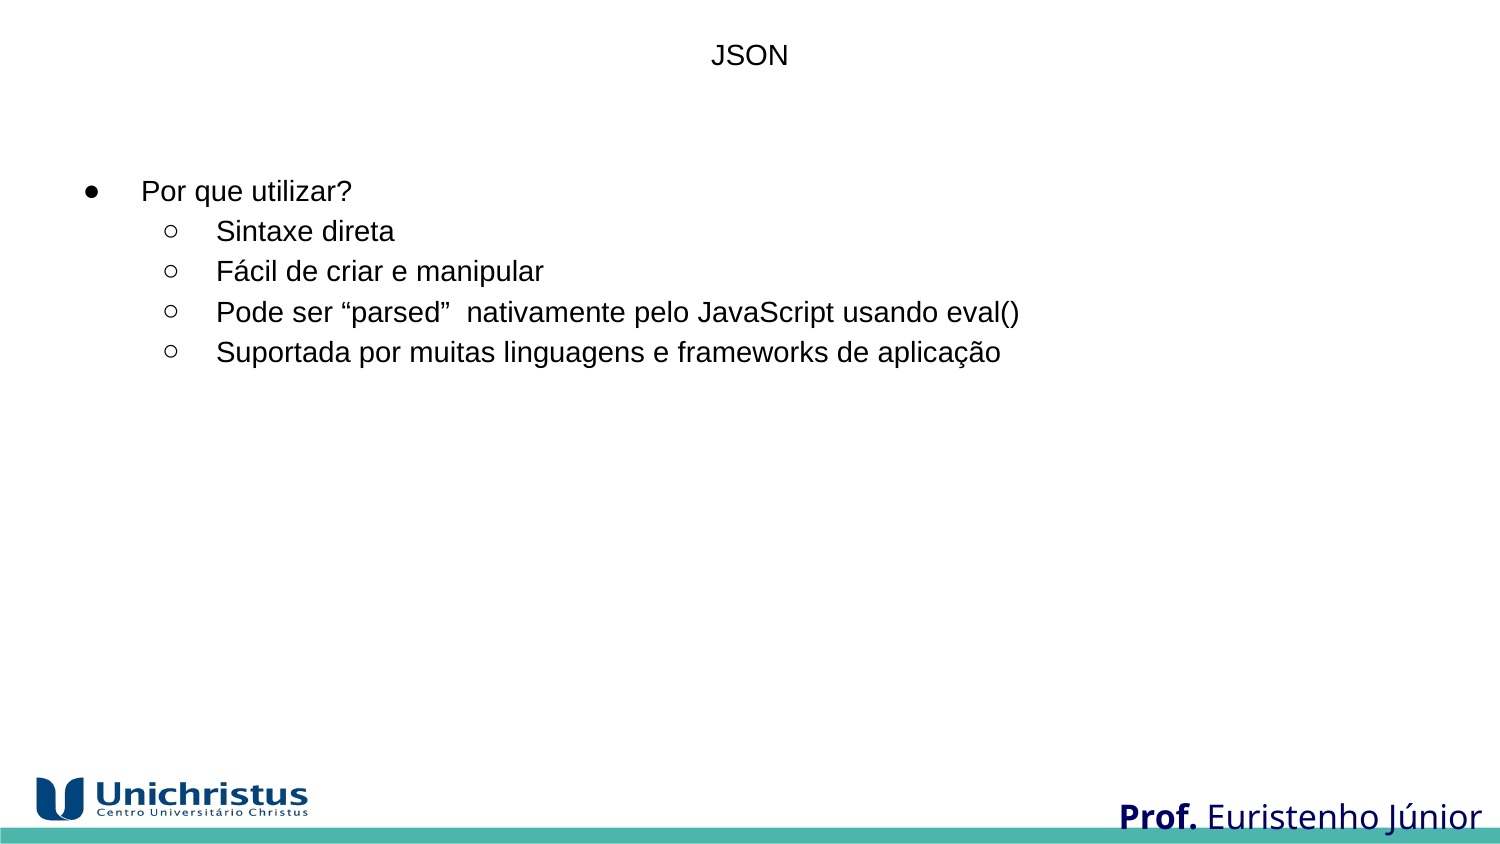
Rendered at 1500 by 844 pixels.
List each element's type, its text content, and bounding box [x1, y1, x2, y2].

title JSON [51, 20, 1449, 137]
picture [32, 775, 312, 822]
list Por que utilizar? Sintaxe direta Fácil de criar e manipular Pode ser “parsed” nativamente pelo JavaScript usando eval() Suportada por muitas linguagens e frameworks de aplicação [51, 152, 1449, 750]
